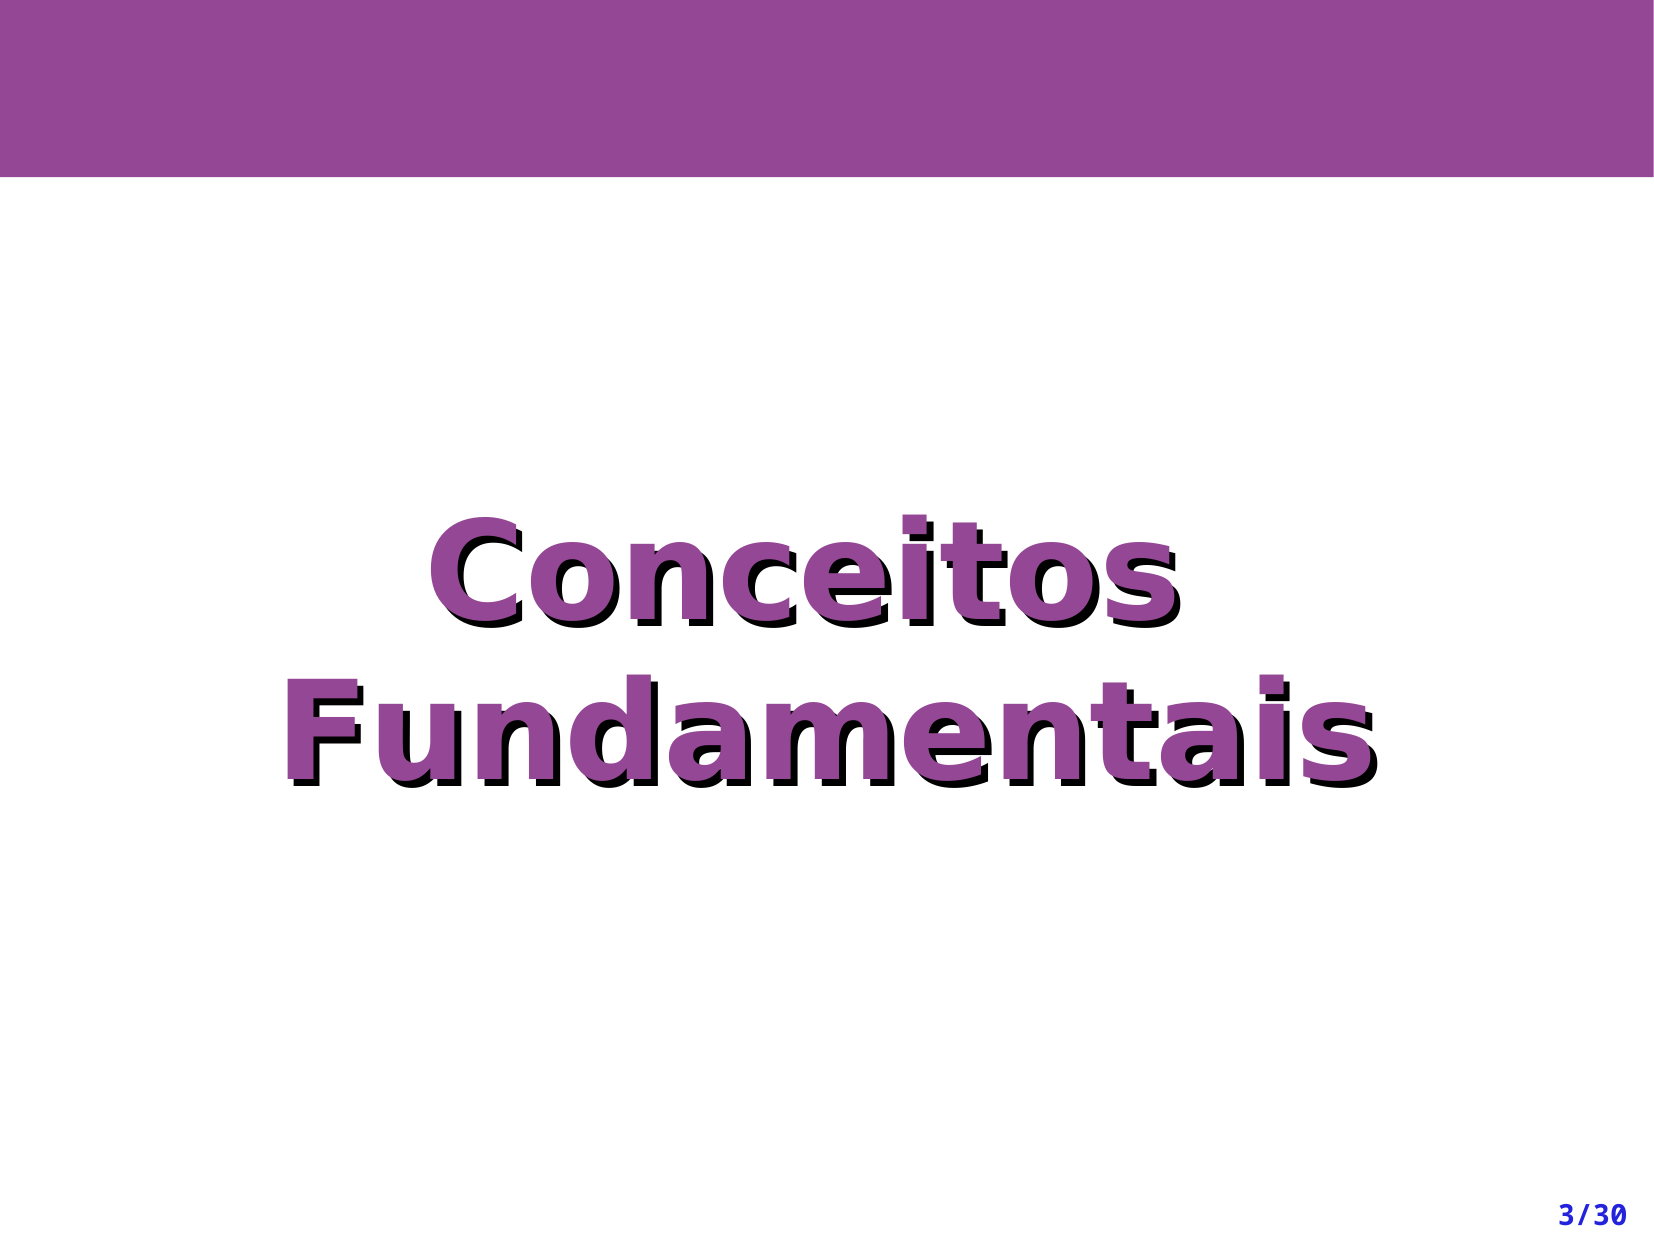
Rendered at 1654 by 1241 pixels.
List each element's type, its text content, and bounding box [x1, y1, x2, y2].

text_box Conceitos Fundamentais [260, 484, 1387, 820]
